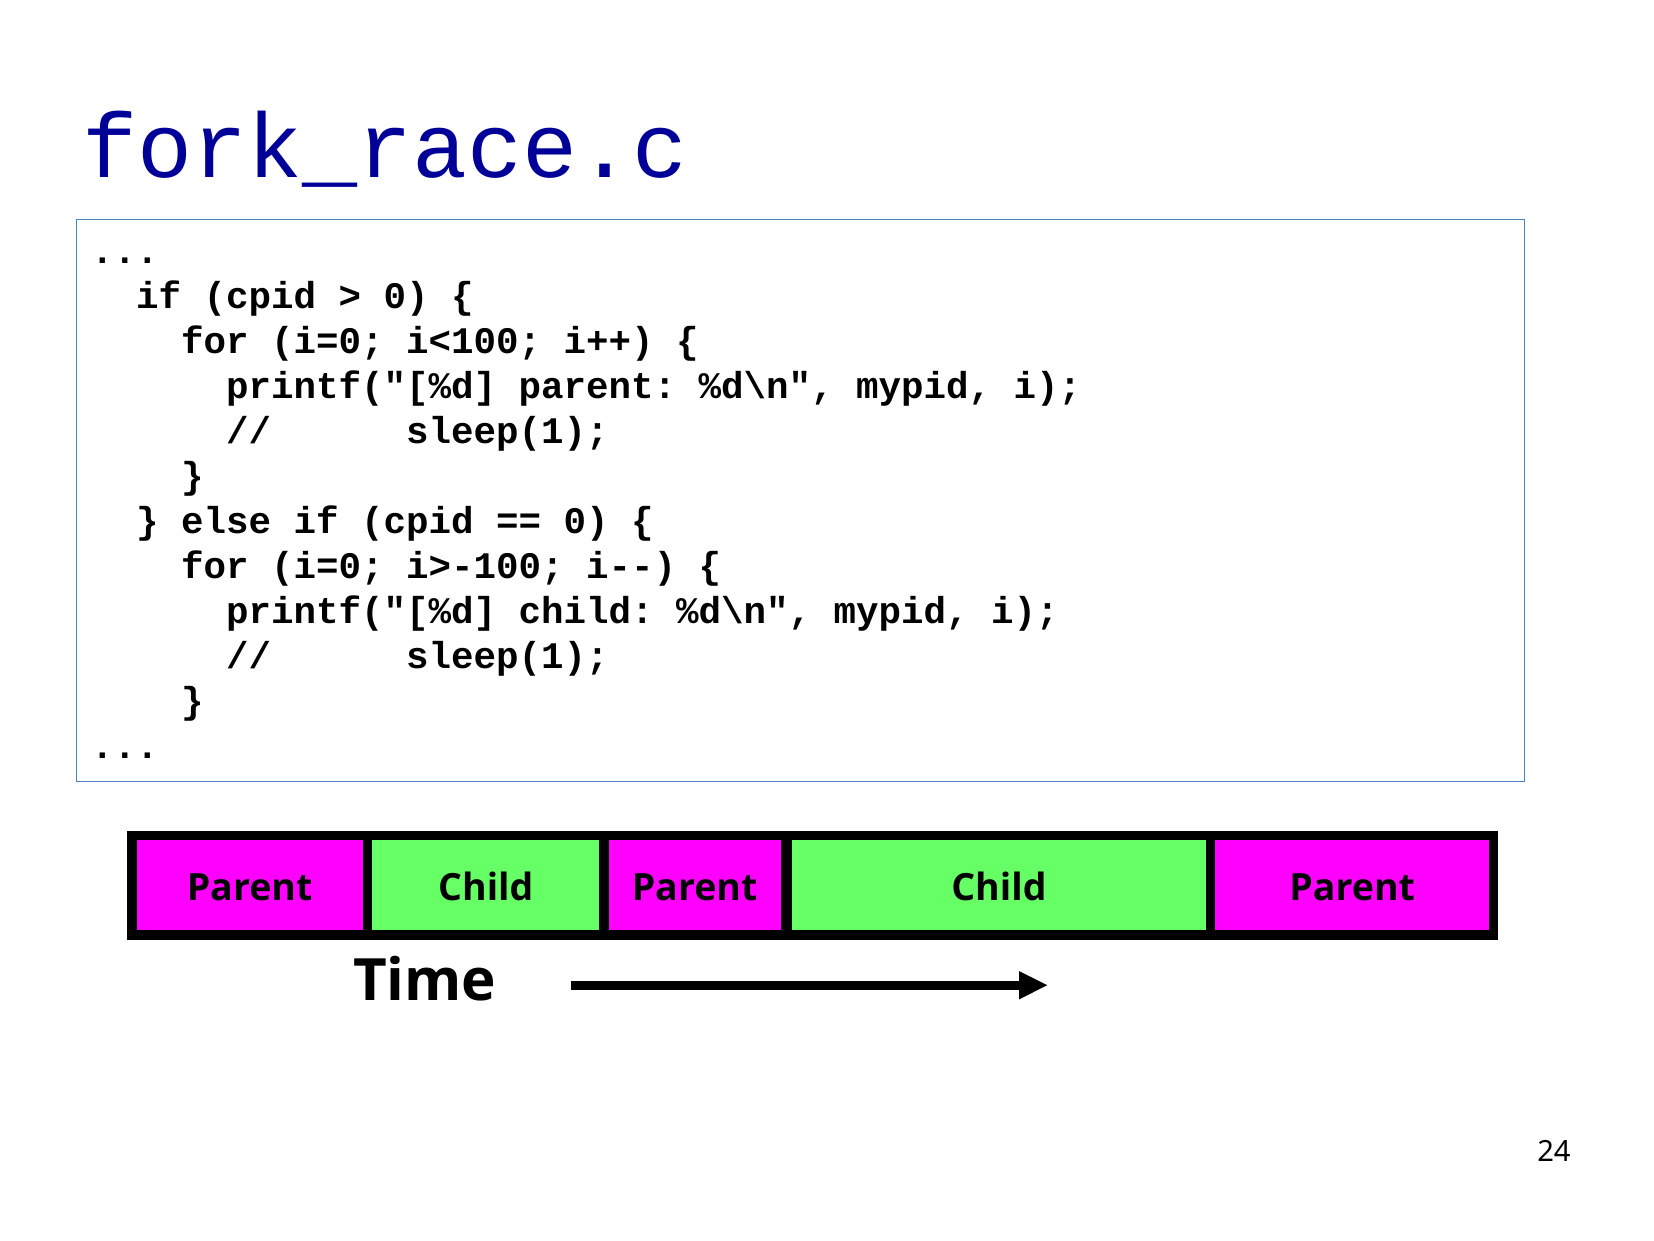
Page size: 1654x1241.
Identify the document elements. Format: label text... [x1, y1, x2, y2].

text_box Parent [132, 835, 367, 936]
title fork_race.c [82, 49, 1571, 257]
text_box Child [367, 835, 604, 936]
text_box ... if (cpid > 0) { for (i=0; i<100; i++) { printf("[%d] parent: %d\n", mypid, i); // sleep(1); } } else if (cpid == 0) { for (i=0; i>-100; i--) { printf("[%d] child: %d\n", mypid, i); // sleep(1); } ... [76, 219, 1525, 782]
text_box Child [787, 835, 1210, 936]
text_box Parent [1210, 835, 1494, 936]
text_box Time [338, 935, 527, 1021]
text_box Parent [604, 835, 786, 936]
